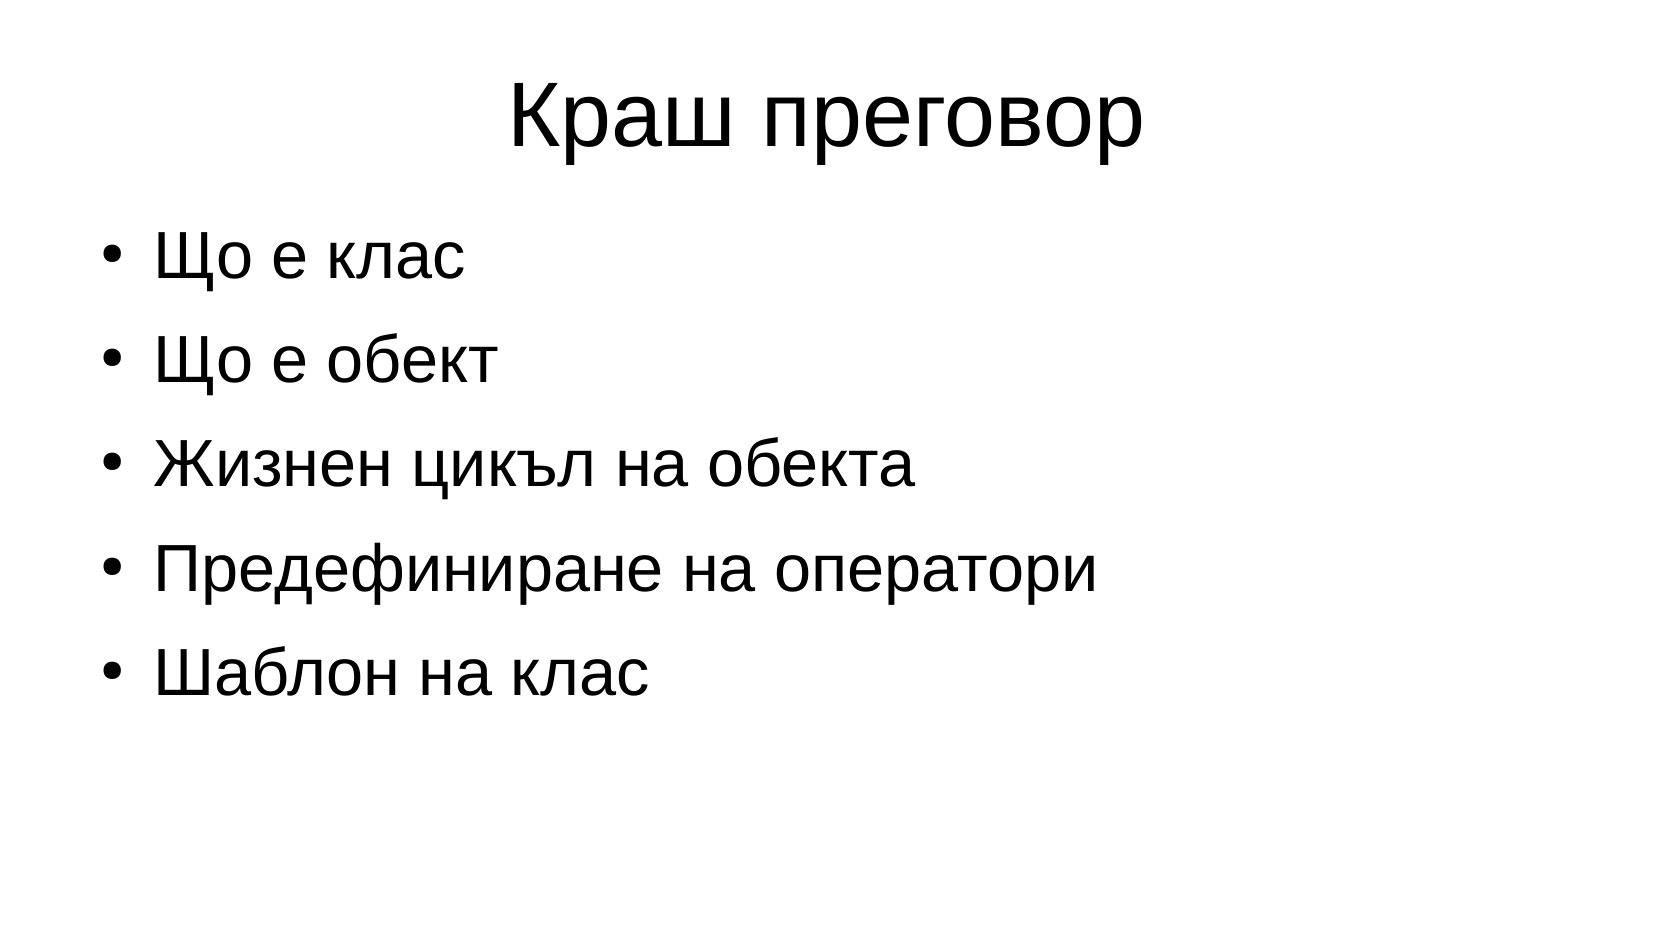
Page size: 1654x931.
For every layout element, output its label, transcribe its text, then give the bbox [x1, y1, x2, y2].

title Краш преговор [82, 37, 1571, 193]
list Що е клас Що е обект Жизнен цикъл на обекта Предефиниране на оператори Шаблон на клас [82, 217, 1571, 758]
